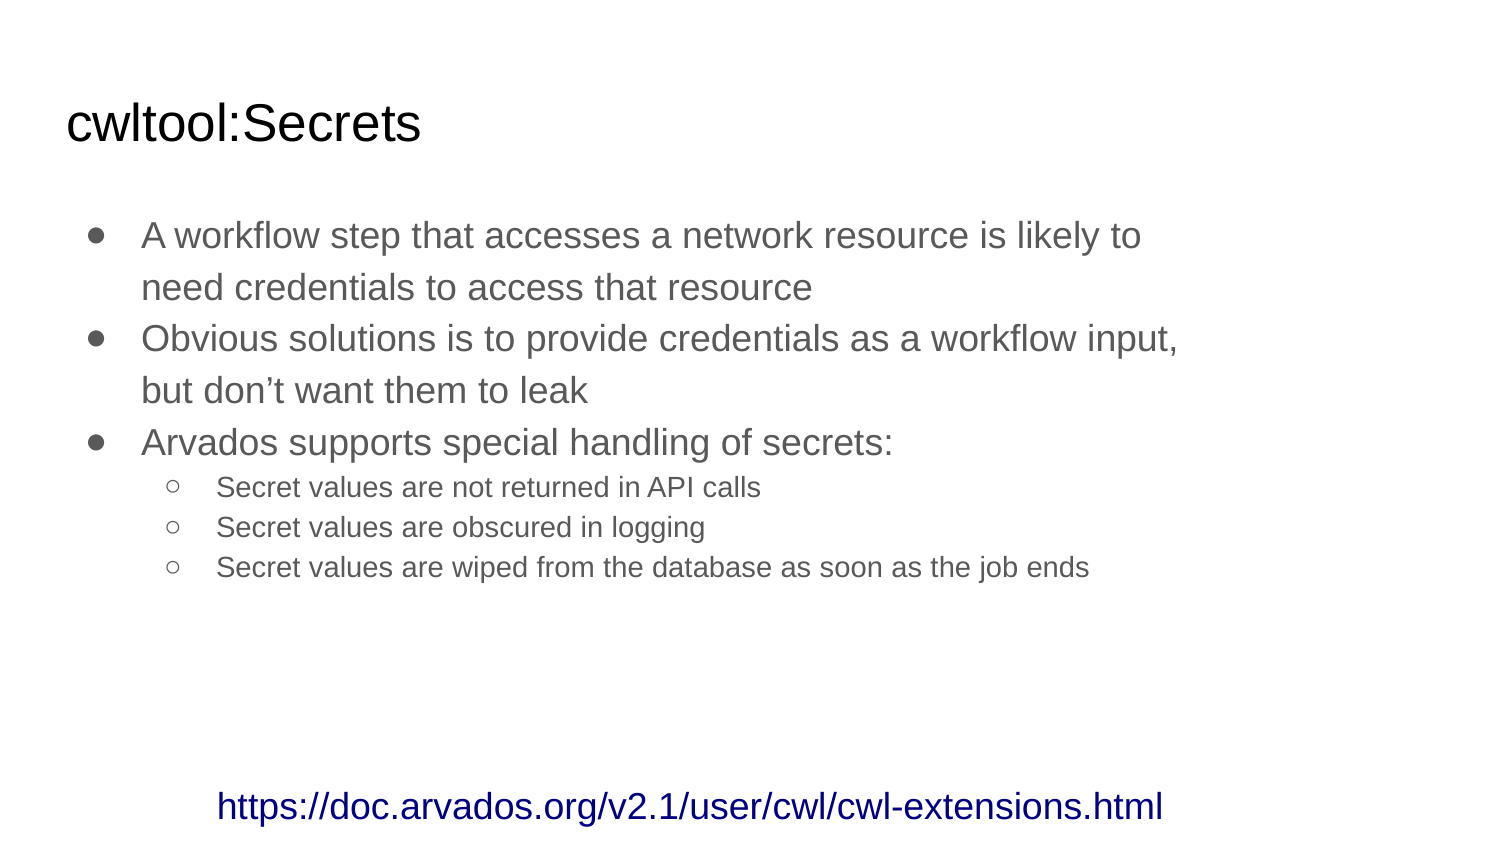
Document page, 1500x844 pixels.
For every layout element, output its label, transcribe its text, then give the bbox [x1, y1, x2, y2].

title cwltool:Secrets [51, 72, 1449, 167]
text_box https://doc.arvados.org/v2.1/user/cwl/cwl-extensions.html [201, 767, 1378, 843]
list A workflow step that accesses a network resource is likely to need credentials to access that resource Obvious solutions is to provide credentials as a workflow input, but don’t want them to leak Arvados supports special handling of secrets: Secret values are not returned in API calls Secret values are obscured in logging Secret values are wiped from the database as soon as the job ends [51, 189, 1208, 750]
